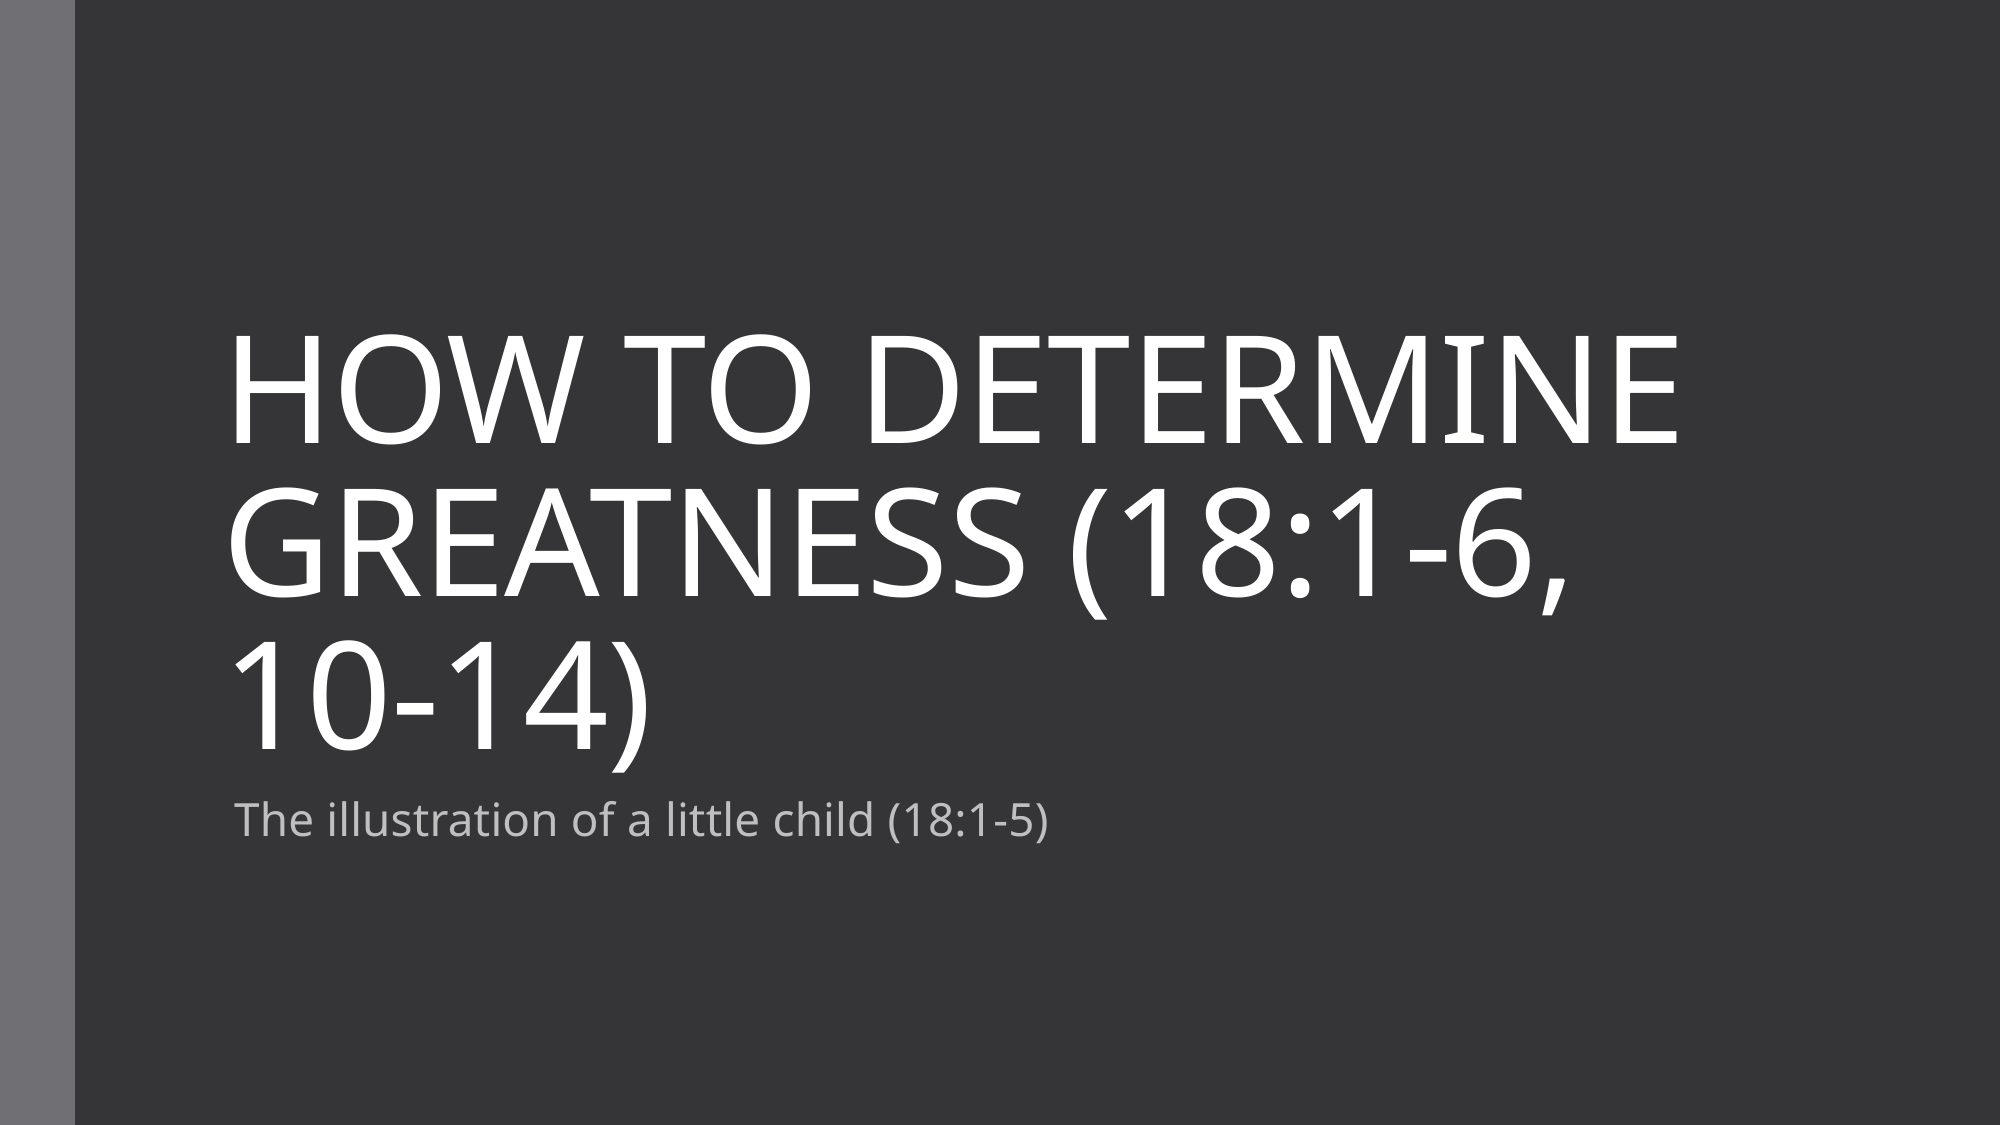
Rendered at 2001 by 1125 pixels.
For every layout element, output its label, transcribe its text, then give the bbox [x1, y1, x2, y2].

subtitle The illustration of a little child (18:1-5) [206, 787, 1752, 1066]
title HOW TO DETERMINE GREATNESS (18:1-6, 10-14) [206, 124, 1752, 787]
